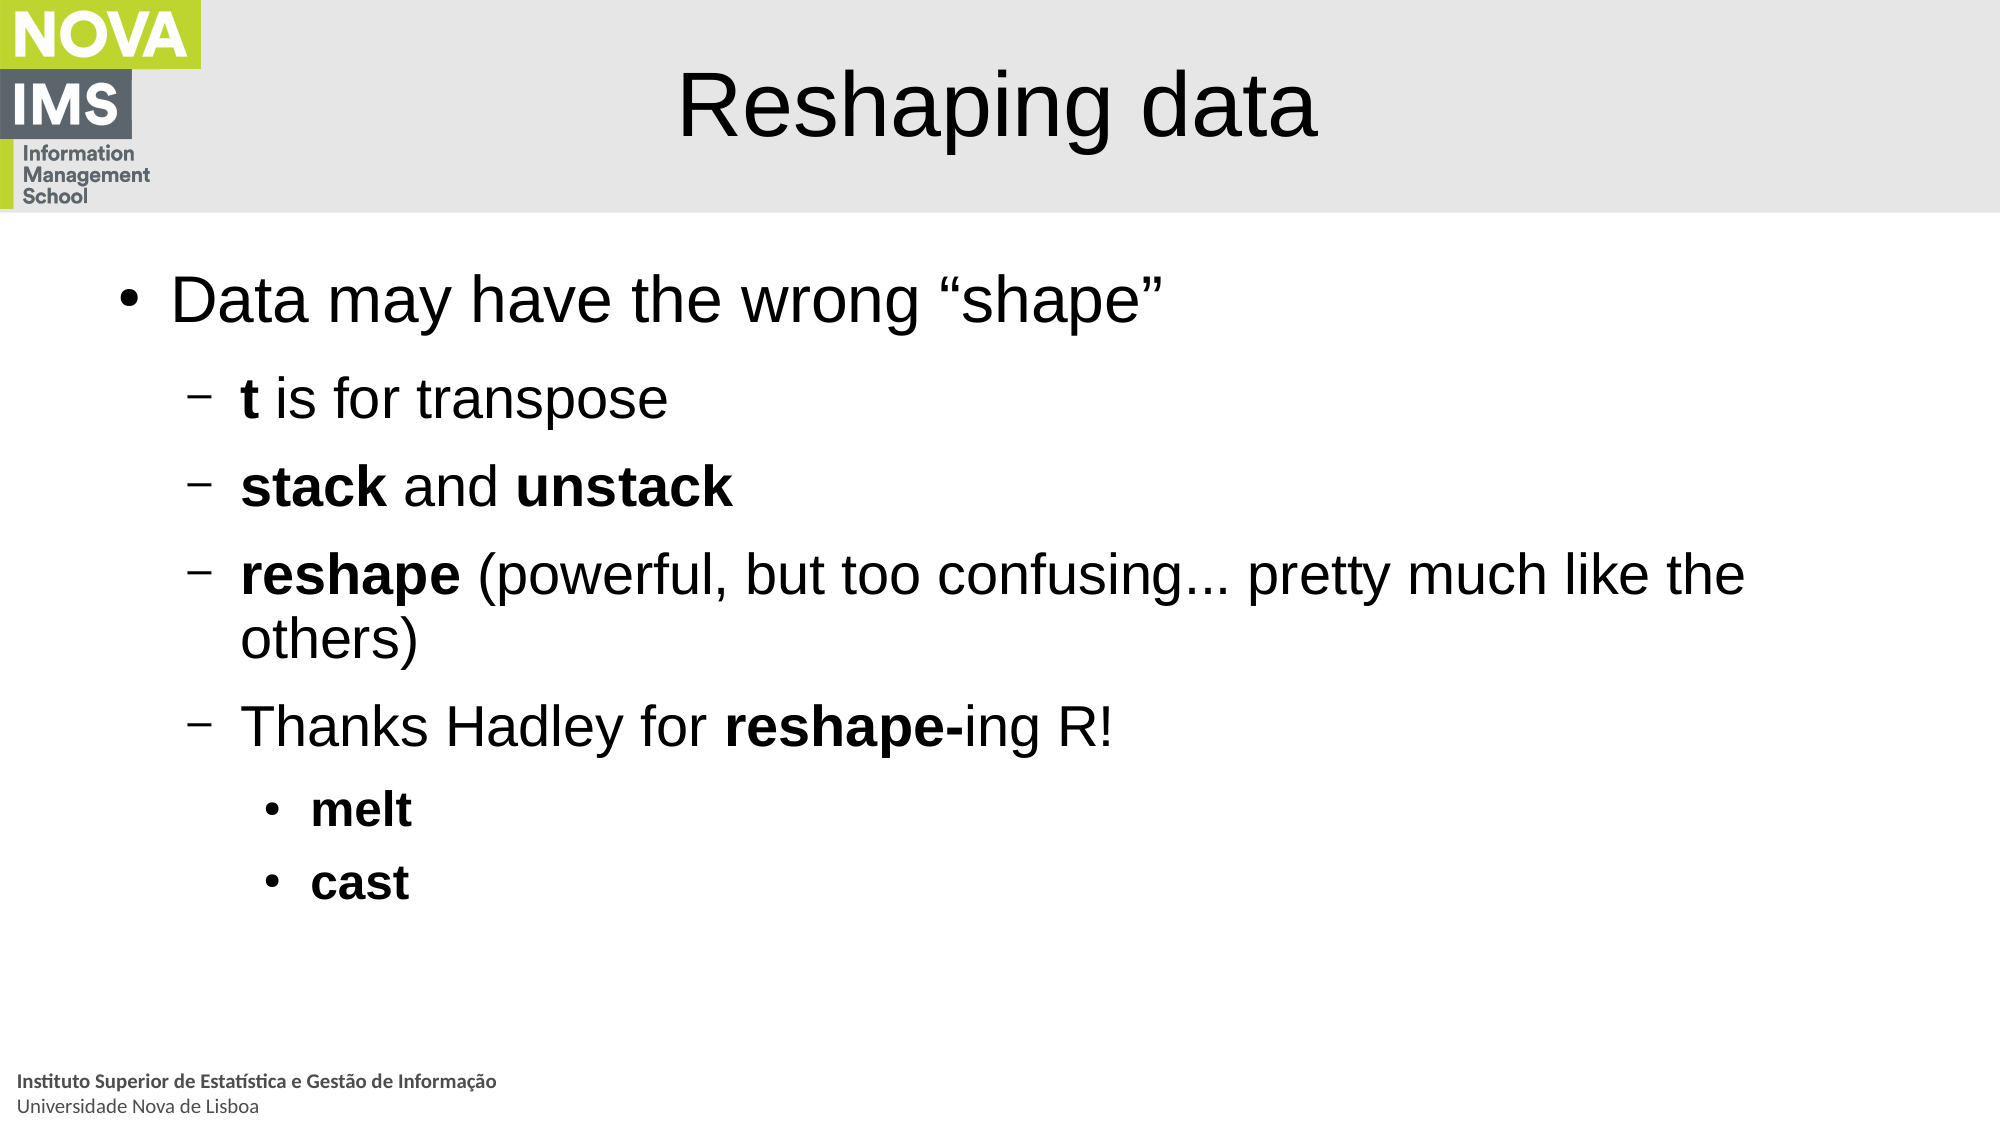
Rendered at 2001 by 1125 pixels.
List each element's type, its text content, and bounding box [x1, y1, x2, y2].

list Data may have the wrong “shape” t is for transpose stack and unstack reshape (powerful, but too confusing... pretty much like the others) Thanks Hadley for reshape-ing R! melt cast [99, 263, 1900, 916]
title Reshaping data [94, 19, 1902, 189]
picture [0, 0, 201, 209]
